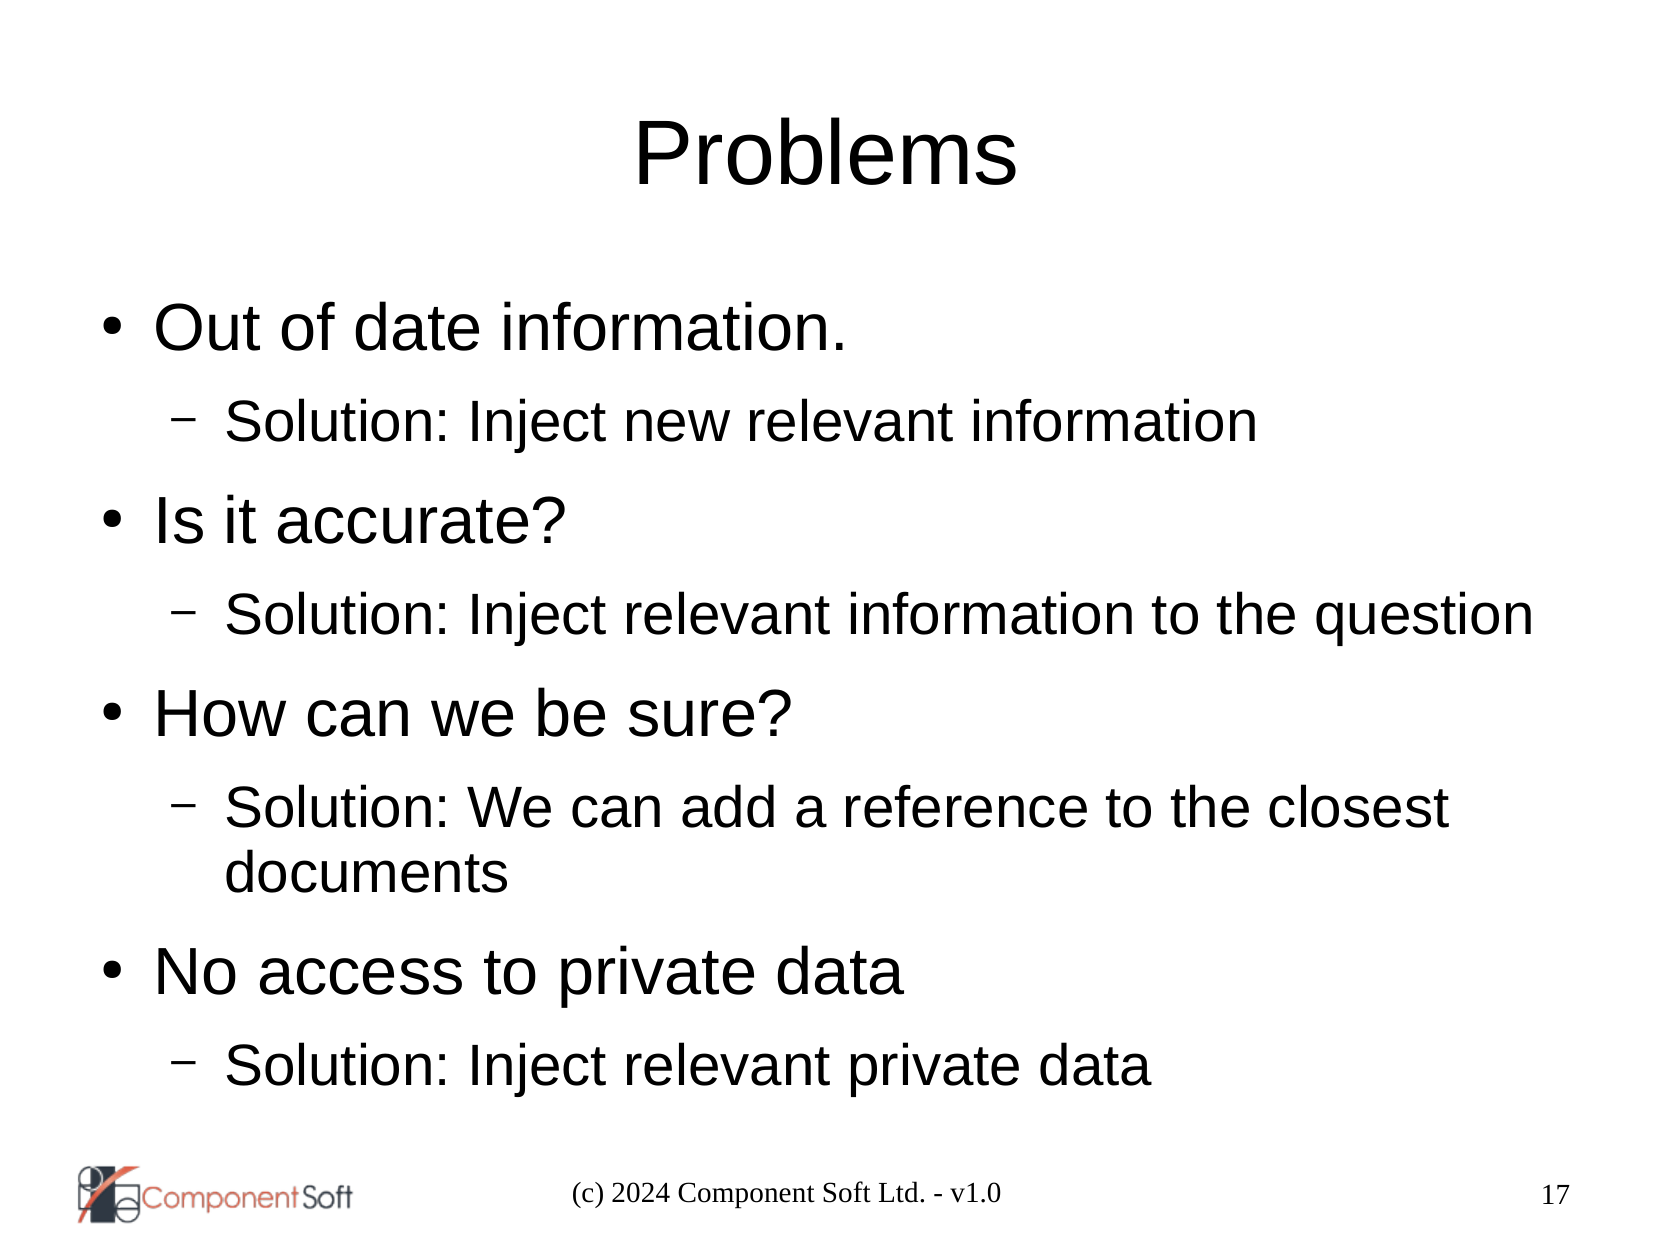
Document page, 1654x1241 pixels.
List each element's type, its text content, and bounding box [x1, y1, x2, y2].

list Out of date information. Solution: Inject new relevant information Is it accurate? Solution: Inject relevant information to the question How can we be sure? Solution: We can add a reference to the closest documents No access to private data Solution: Inject relevant private data [82, 290, 1653, 1126]
picture [75, 1162, 357, 1227]
title Problems [82, 49, 1571, 257]
